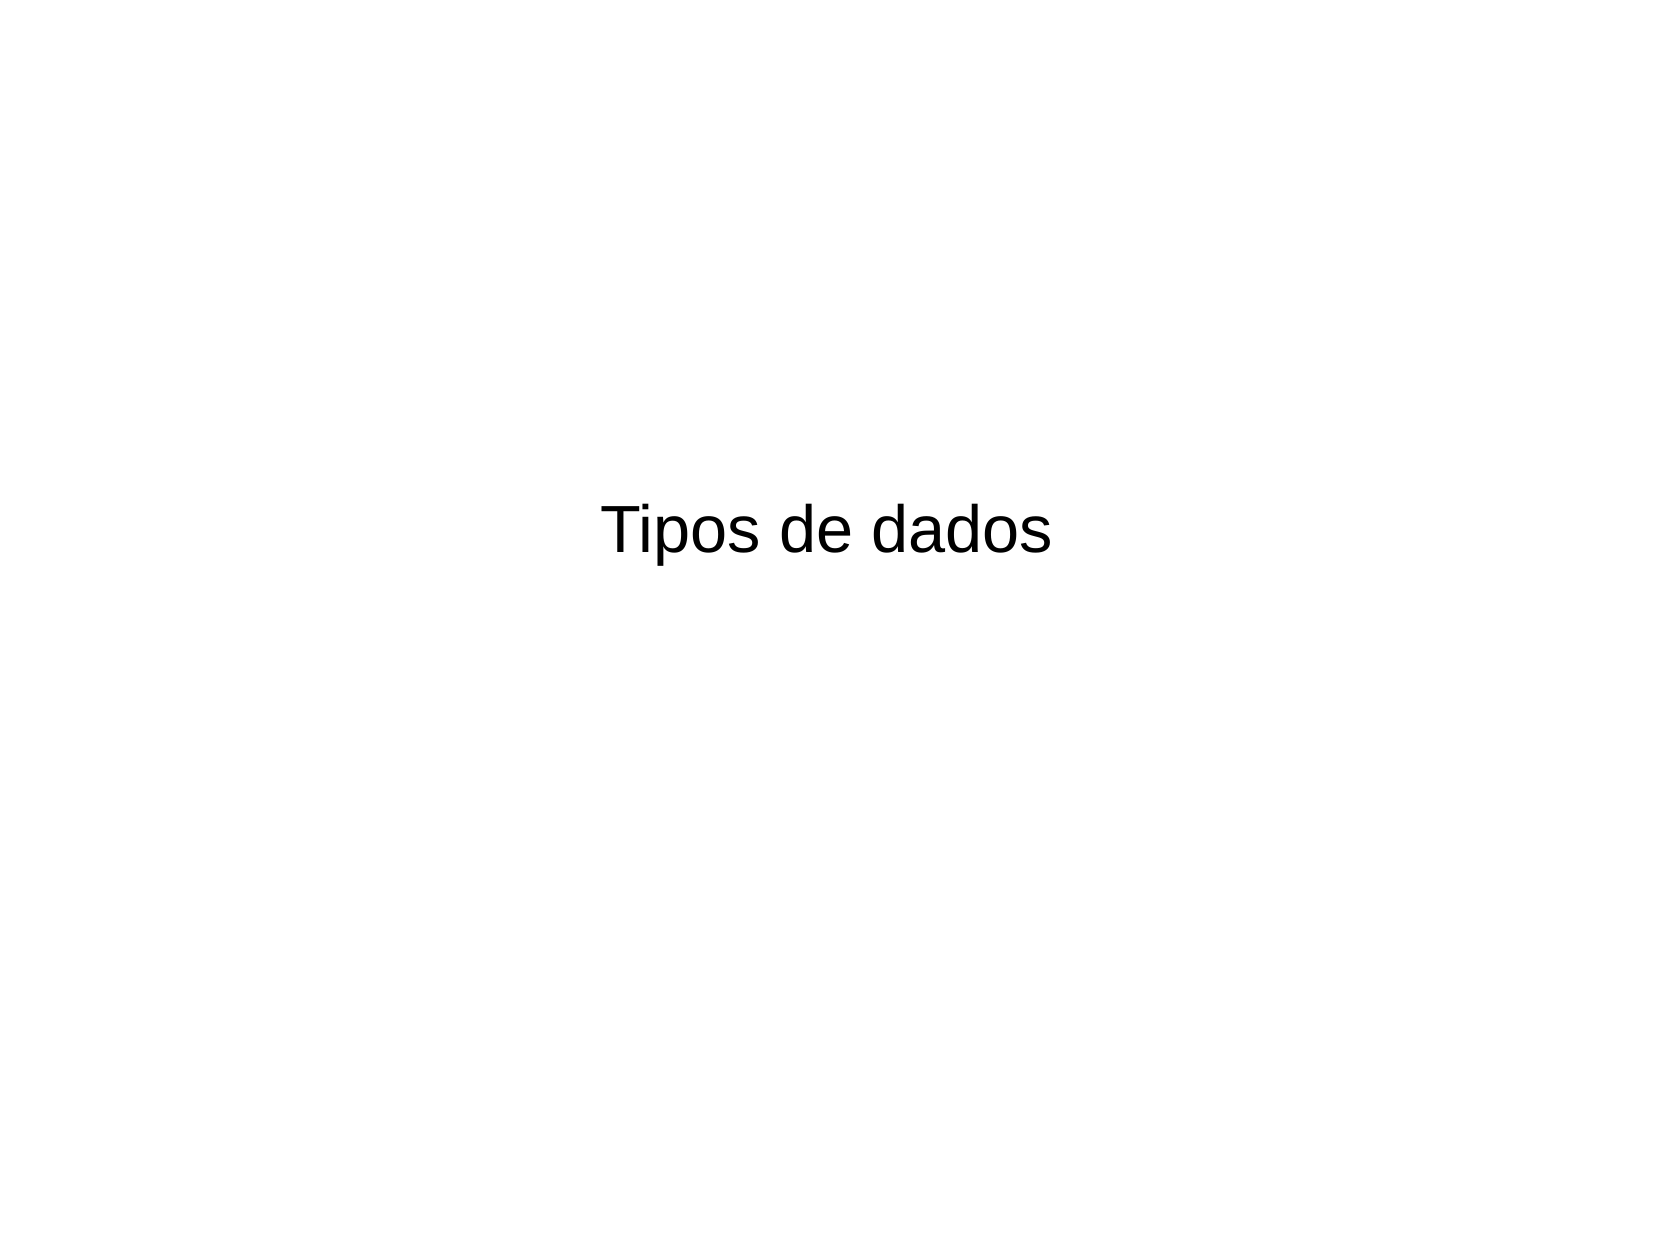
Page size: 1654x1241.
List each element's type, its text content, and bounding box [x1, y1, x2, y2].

subtitle Tipos de dados [82, 49, 1571, 1010]
